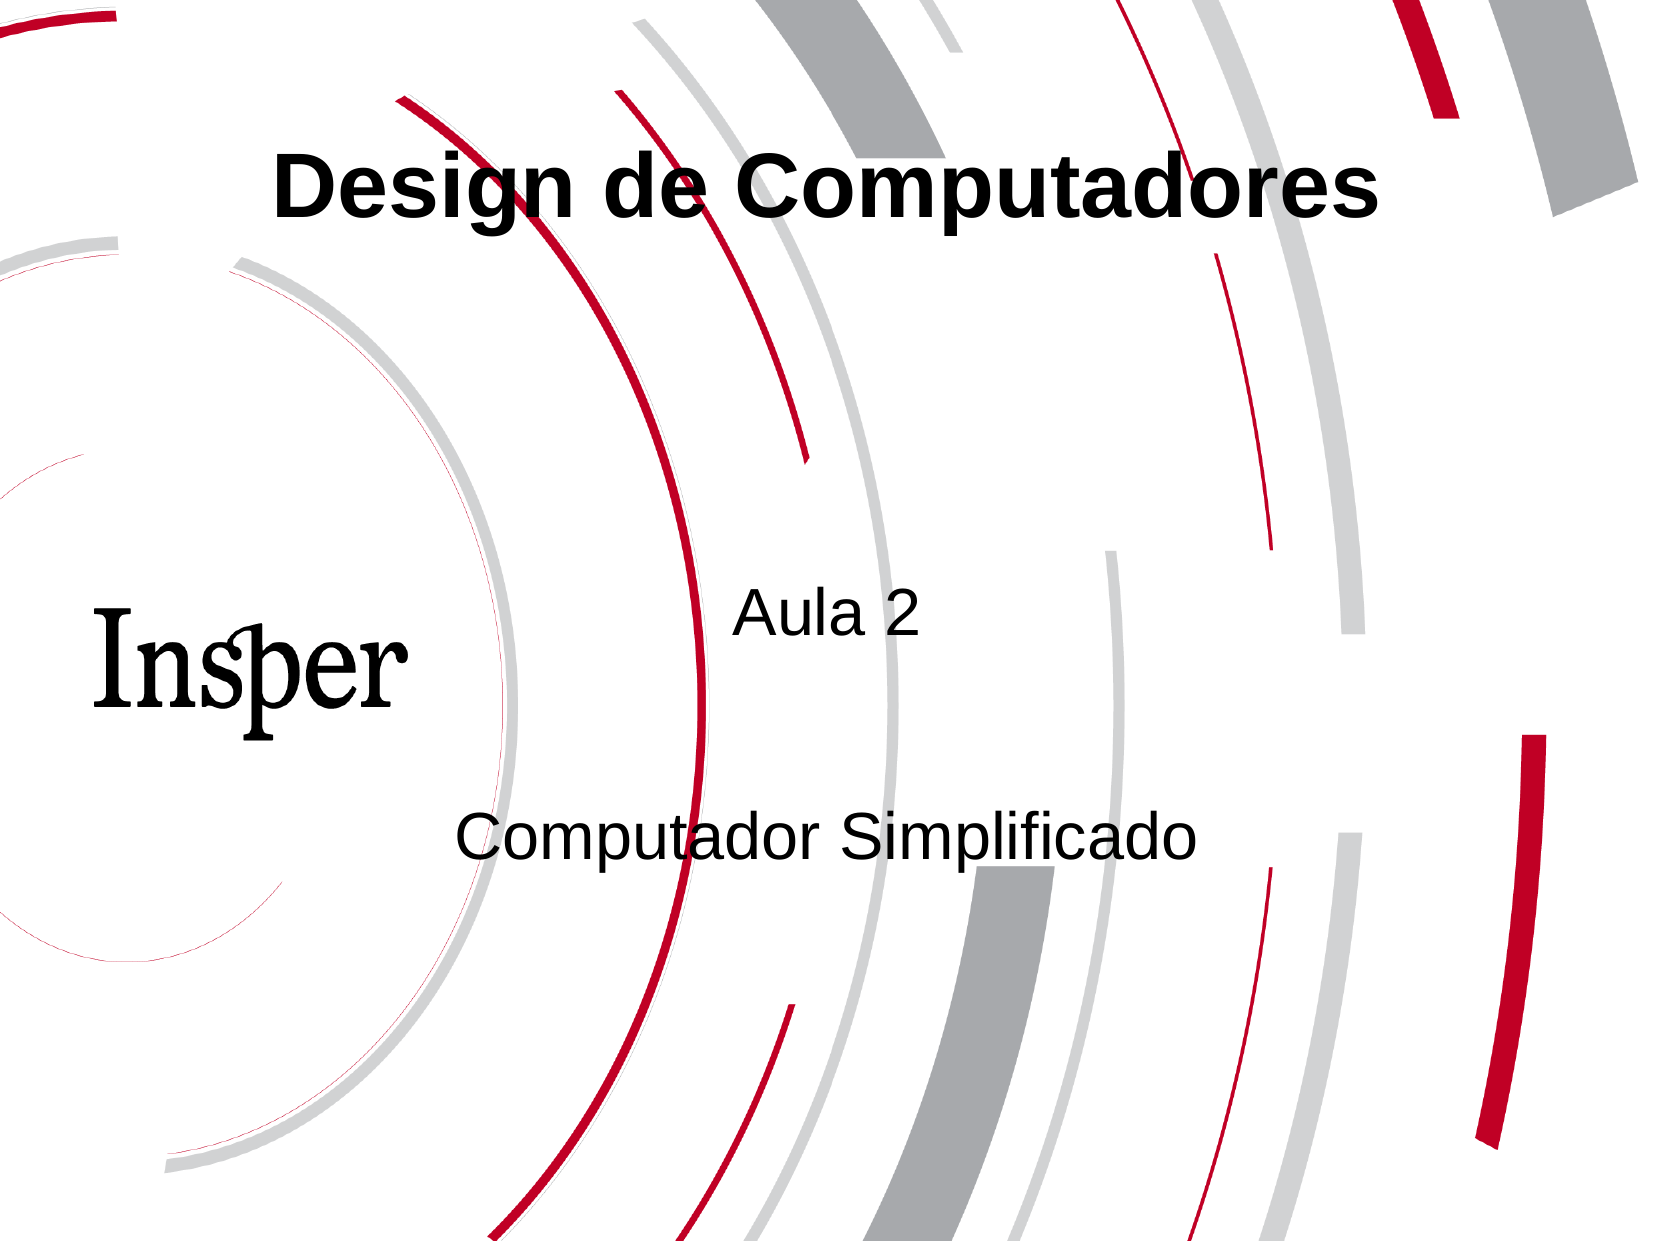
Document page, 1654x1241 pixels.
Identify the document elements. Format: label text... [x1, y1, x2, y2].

picture [0, 0, 1654, 1241]
subtitle Aula 2 Computador Simplificado [82, 290, 1571, 1010]
title Design de Computadores [113, 65, 1540, 290]
